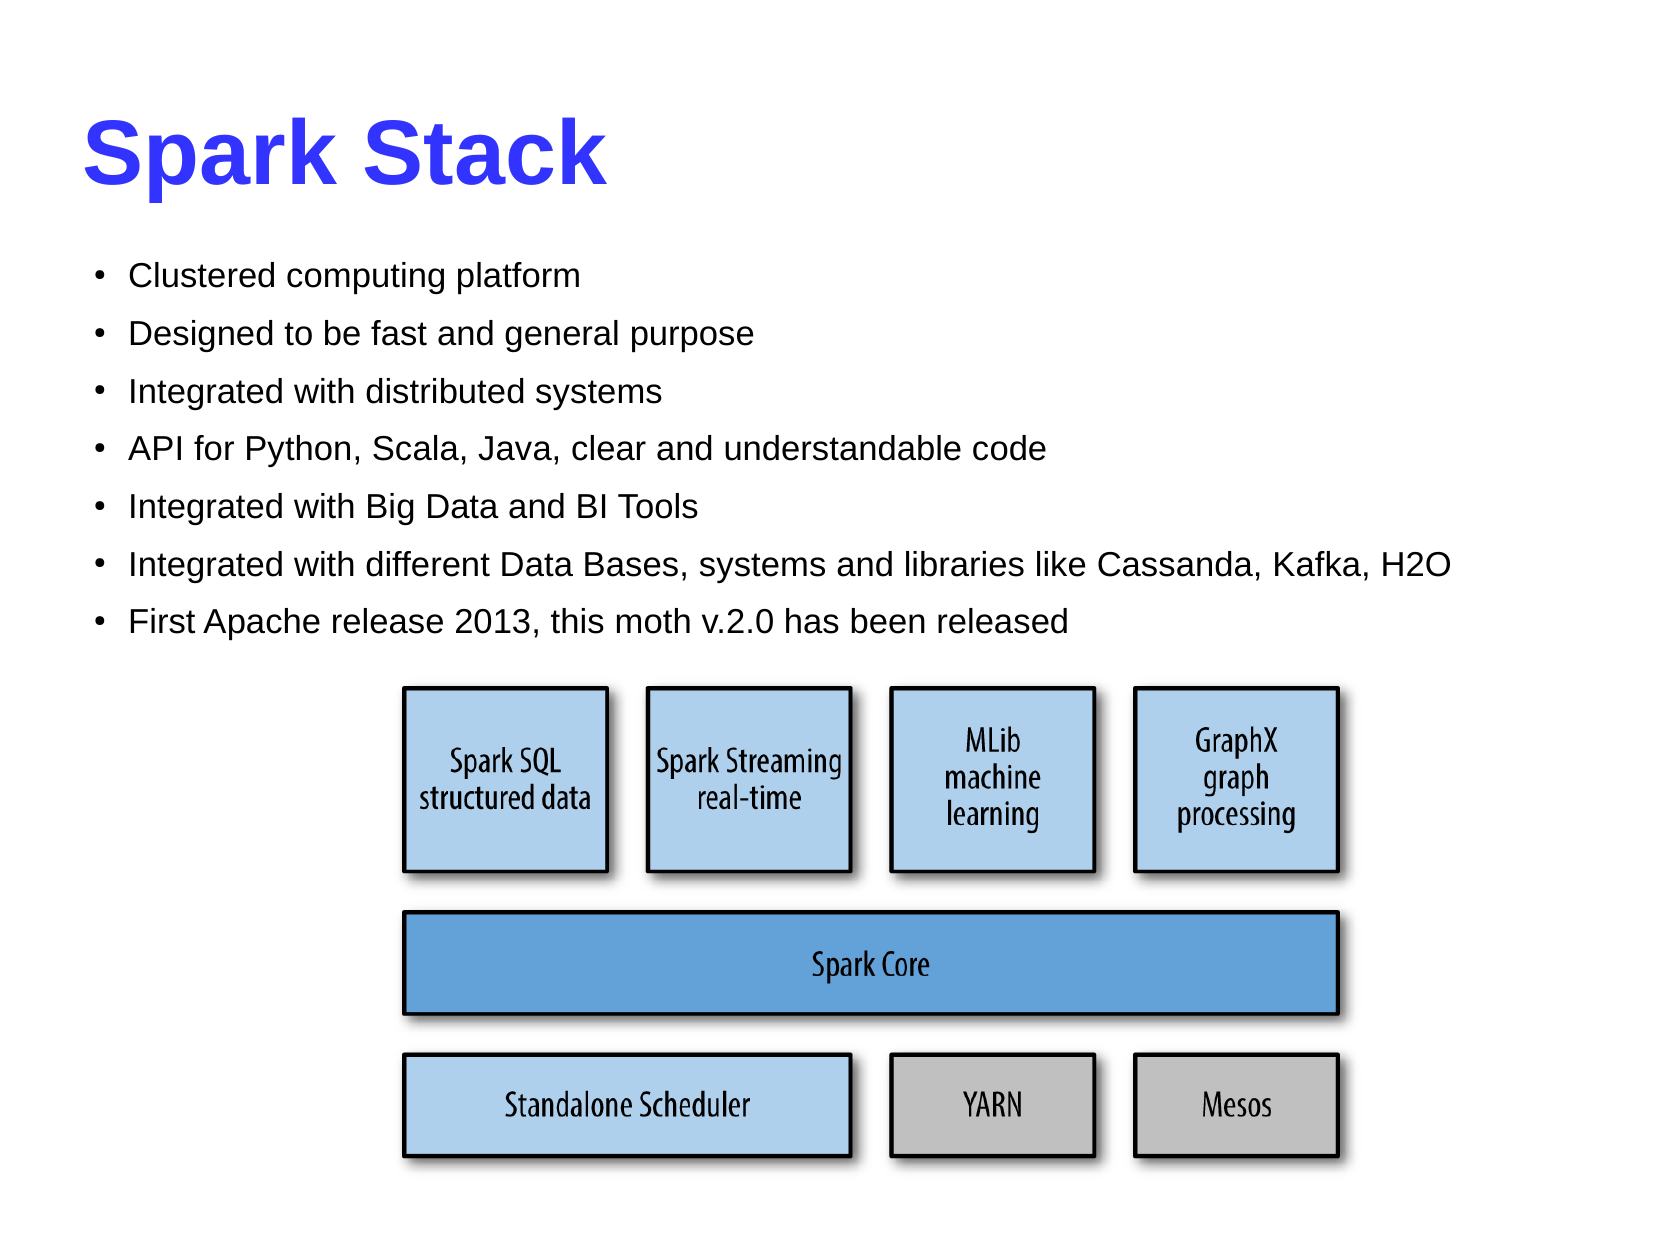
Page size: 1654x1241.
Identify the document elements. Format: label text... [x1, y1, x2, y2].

picture [390, 674, 1364, 1182]
list Clustered computing platform Designed to be fast and general purpose Integrated with distributed systems API for Python, Scala, Java, clear and understandable code Integrated with Big Data and BI Tools Integrated with different Data Bases, systems and libraries like Cassanda, Kafka, H2O First Apache release 2013, this moth v.2.0 has been released [82, 256, 1571, 646]
title Spark Stack [82, 49, 1571, 256]
